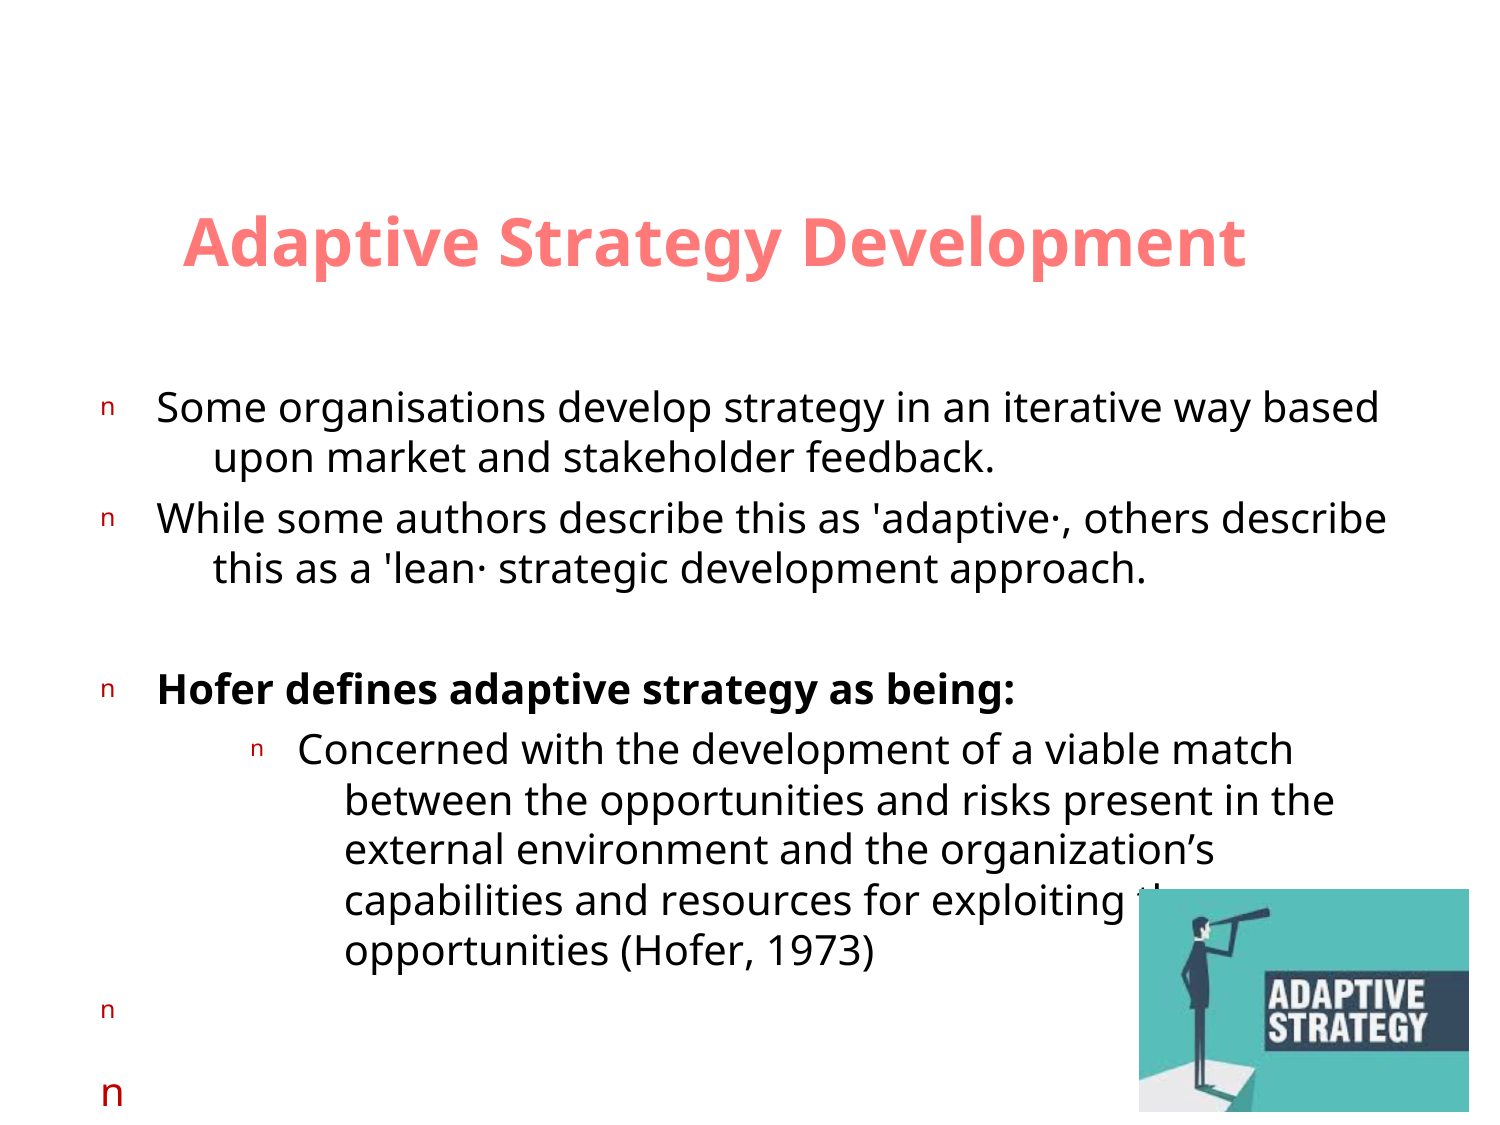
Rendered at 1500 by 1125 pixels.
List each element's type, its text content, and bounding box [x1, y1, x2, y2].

title Adaptive Strategy Development [145, 90, 1288, 288]
picture [1139, 889, 1469, 1112]
list Some organisations develop strategy in an iterative way based upon market and stakeholder feedback. While some authors describe this as 'adaptive·, others describe this as a 'lean· strategic development approach. Hofer defines adaptive strategy as being: Concerned with the development of a viable match between the opportunities and risks present in the external environment and the organization’s capabilities and resources for exploiting these opportunities (Hofer, 1973) [85, 373, 1415, 1112]
